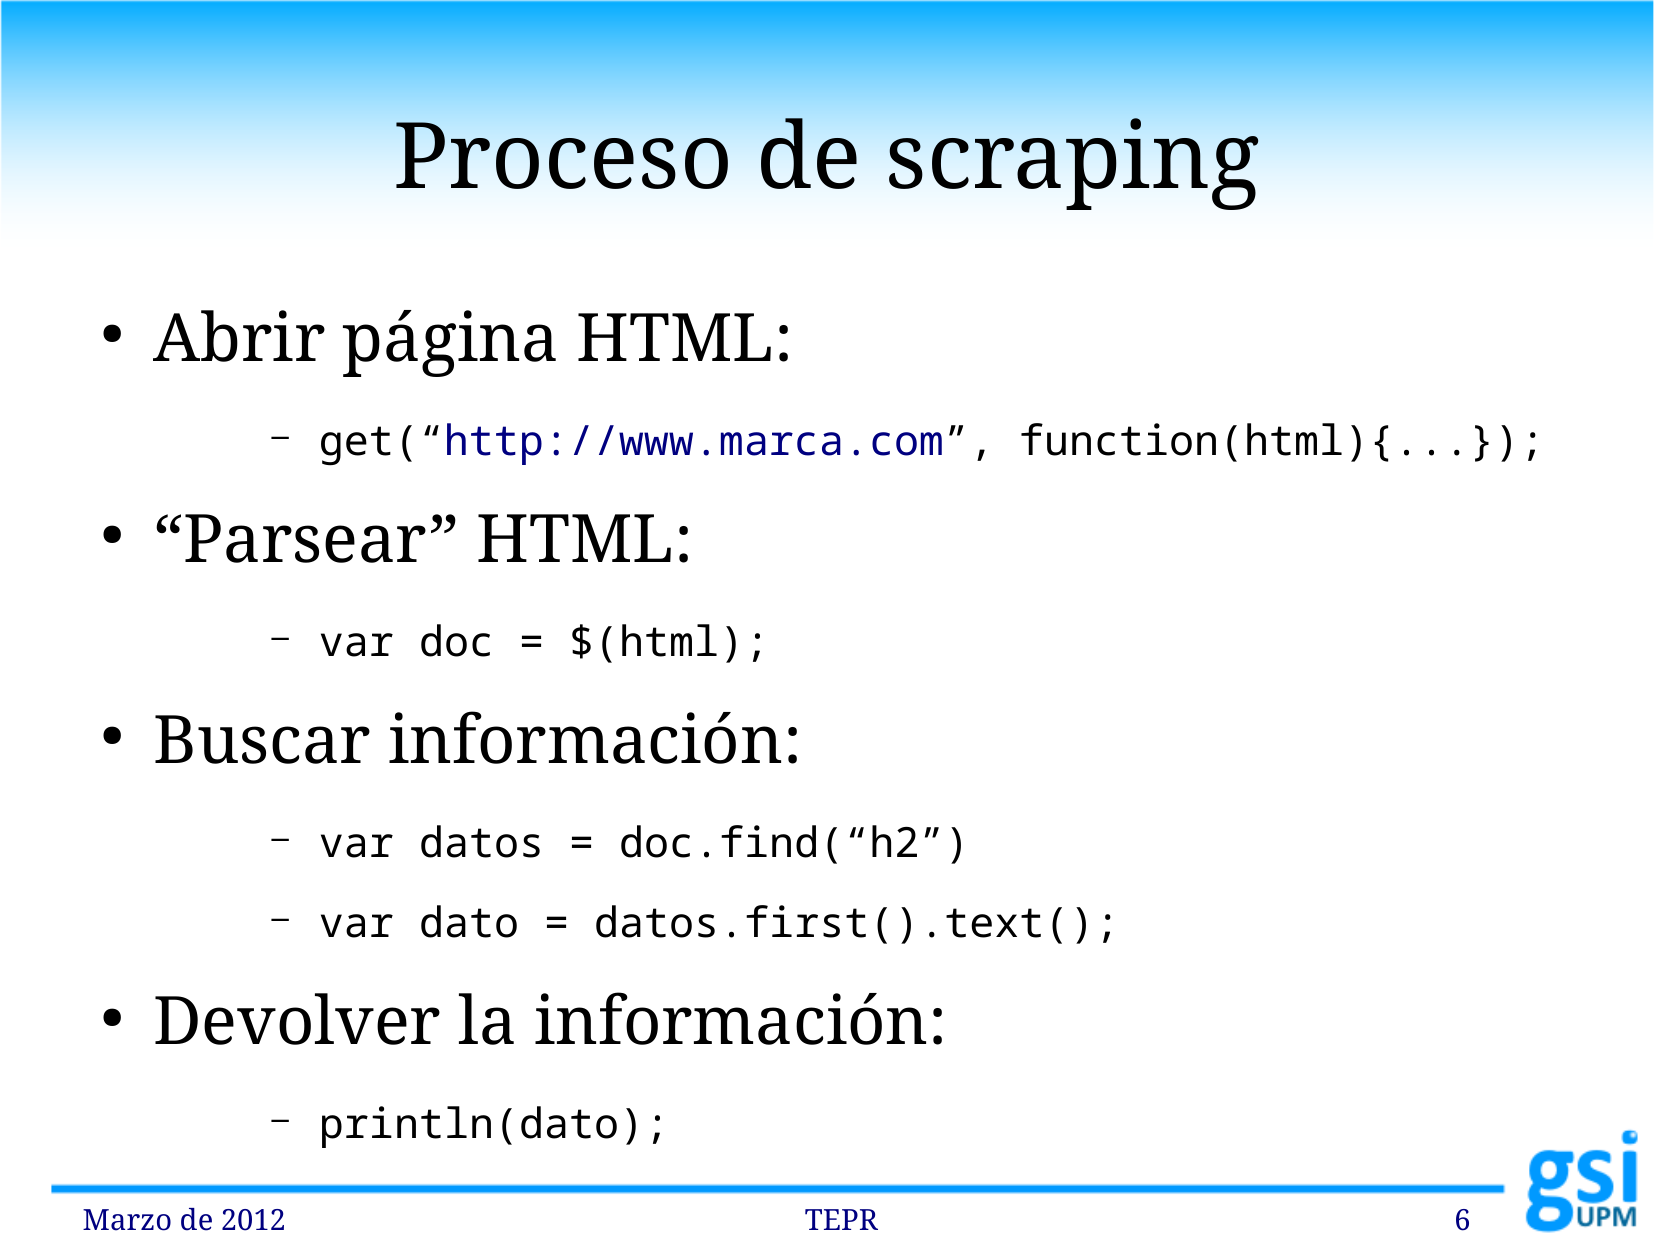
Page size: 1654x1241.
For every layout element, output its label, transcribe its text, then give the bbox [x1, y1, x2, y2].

picture [0, 0, 1654, 1241]
title Proceso de scraping [82, 49, 1571, 257]
list Abrir página HTML: get(“http://www.marca.com”, function(html){...}); “Parsear” HTML: var doc = $(html); Buscar información: var datos = doc.find(“h2”) var dato = datos.first().text(); Devolver la información: println(dato); [82, 290, 1571, 1109]
